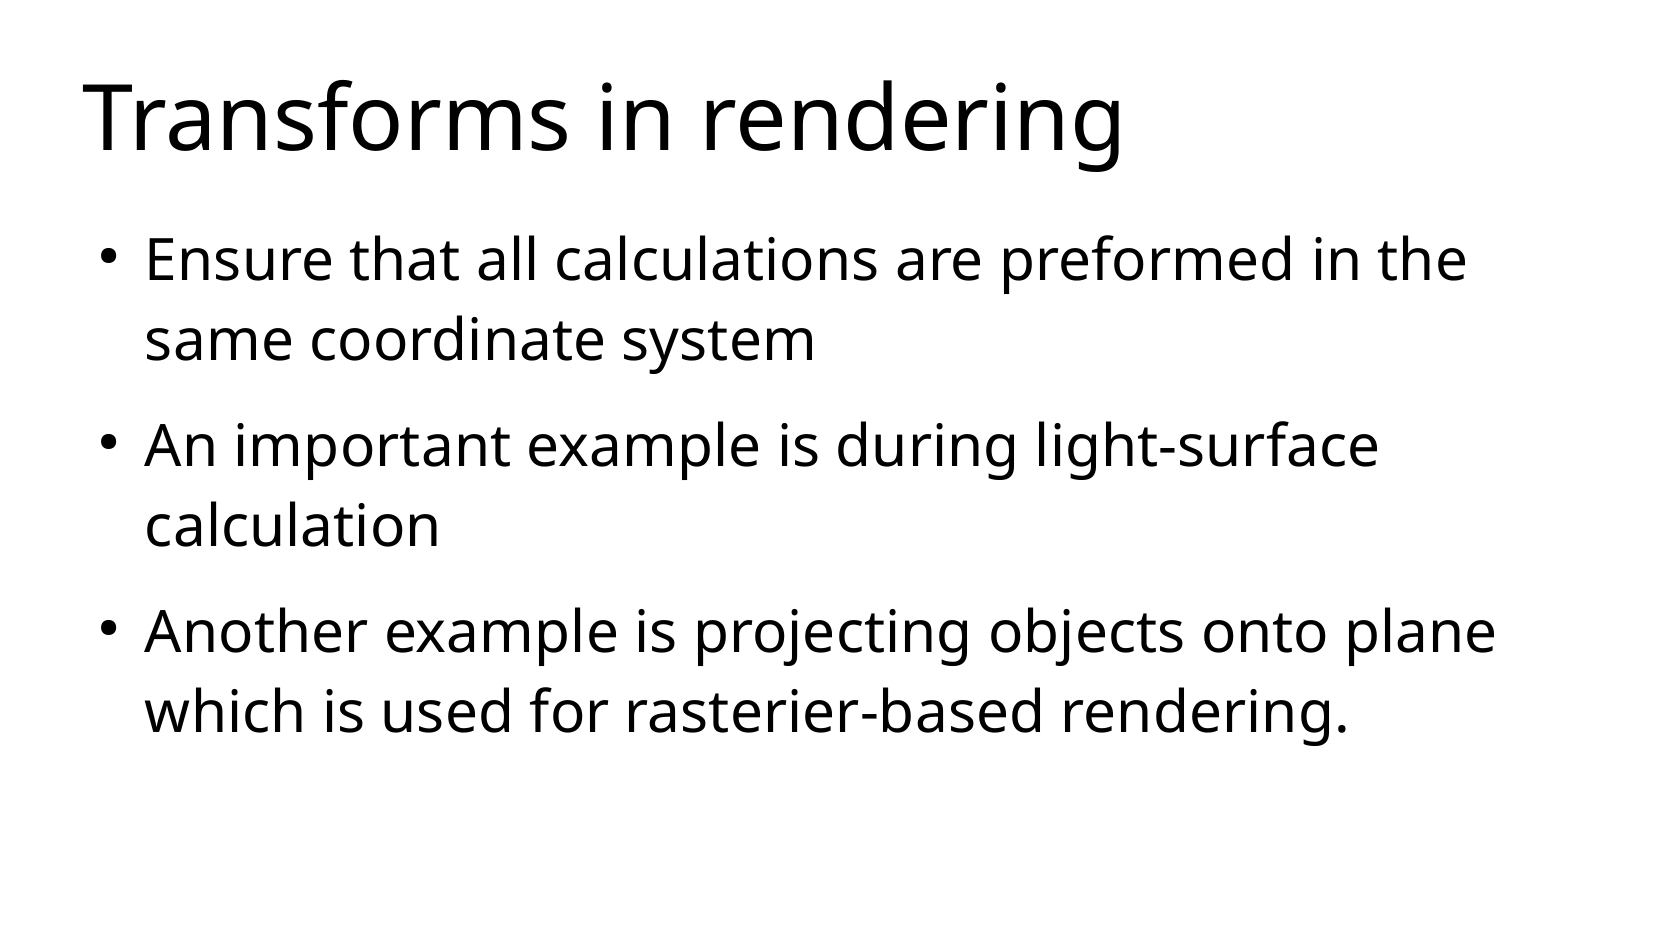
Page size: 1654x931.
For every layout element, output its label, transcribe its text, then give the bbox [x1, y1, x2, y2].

title Transforms in rendering [82, 37, 1571, 193]
list Ensure that all calculations are preformed in the same coordinate system An important example is during light-surface calculation Another example is projecting objects onto plane which is used for rasterier-based rendering. [82, 217, 1571, 758]
